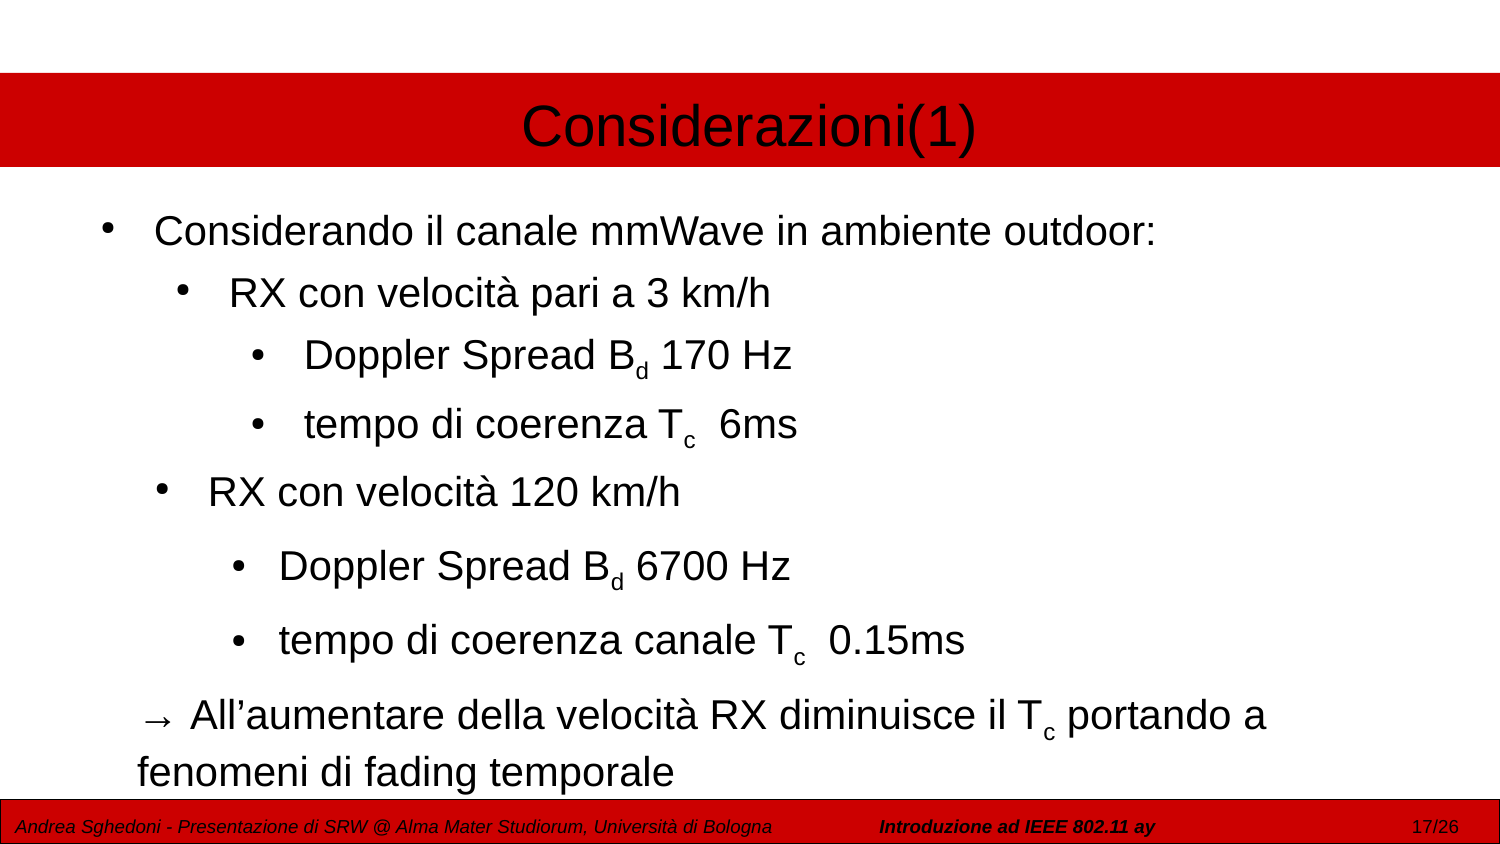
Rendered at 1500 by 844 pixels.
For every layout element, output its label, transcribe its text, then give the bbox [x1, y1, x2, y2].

title Considerazioni(1) [0, 72, 1500, 167]
title Andrea Sghedoni - Presentazione di SRW @ Alma Mater Studiorum, Università di Bologna Introduzione ad IEEE 802.11 ay 17/26 [0, 799, 1500, 844]
list Considerando il canale mmWave in ambiente outdoor: RX con velocità pari a 3 km/h Doppler Spread Bd 170 Hz tempo di coerenza Tc 6ms RX con velocità 120 km/h Doppler Spread Bd 6700 Hz tempo di coerenza canale Tc 0.15ms → All’aumentare della velocità RX diminuisce il Tc portando a fenomeni di fading temporale [51, 189, 1449, 750]
